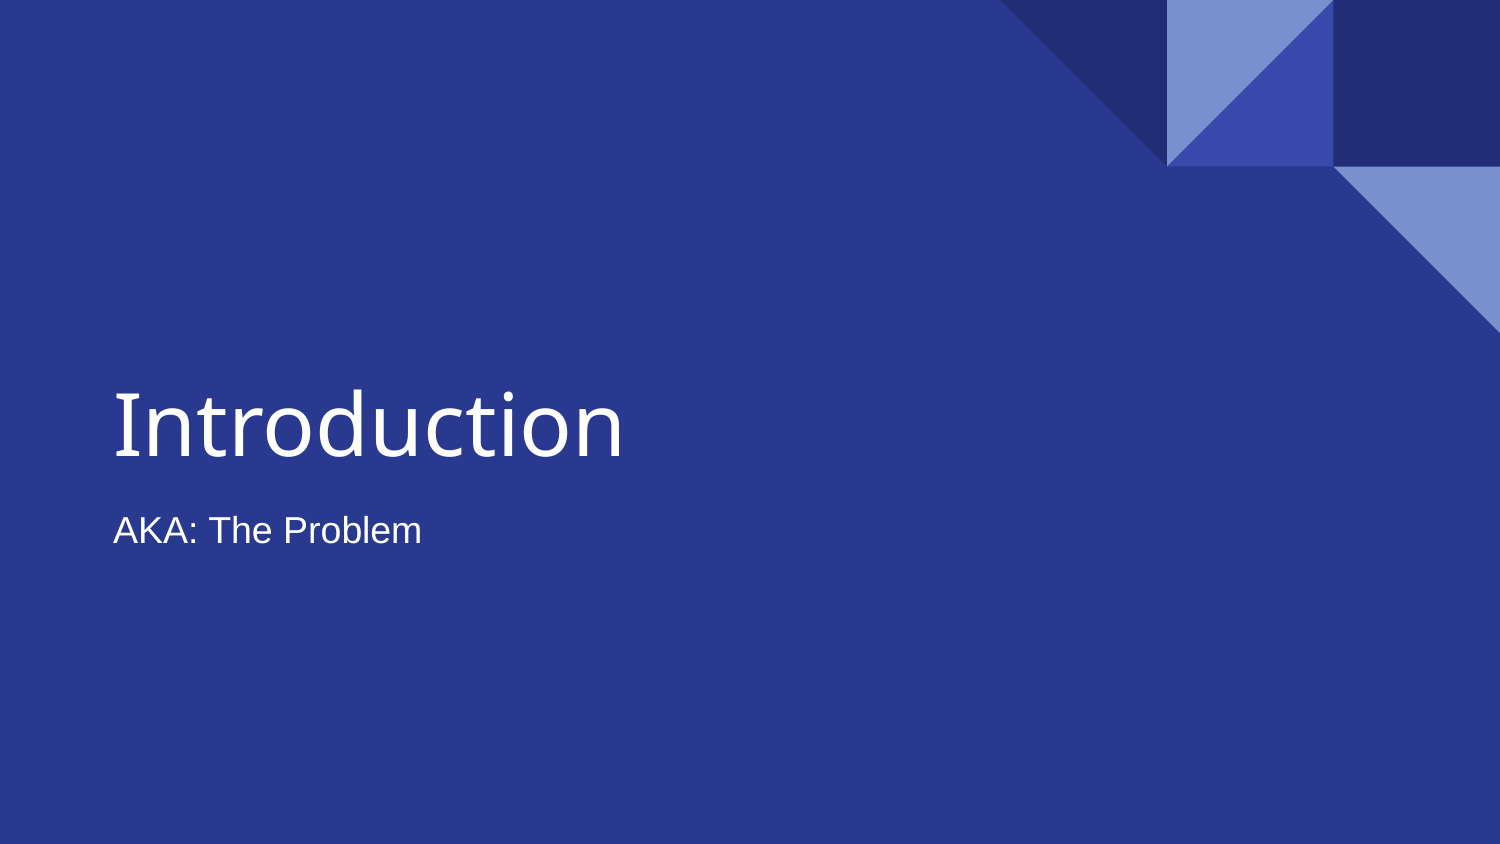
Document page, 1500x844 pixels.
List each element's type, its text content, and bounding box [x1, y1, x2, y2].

text_box AKA: The Problem [98, 490, 624, 604]
title Introduction [98, 353, 1447, 491]
